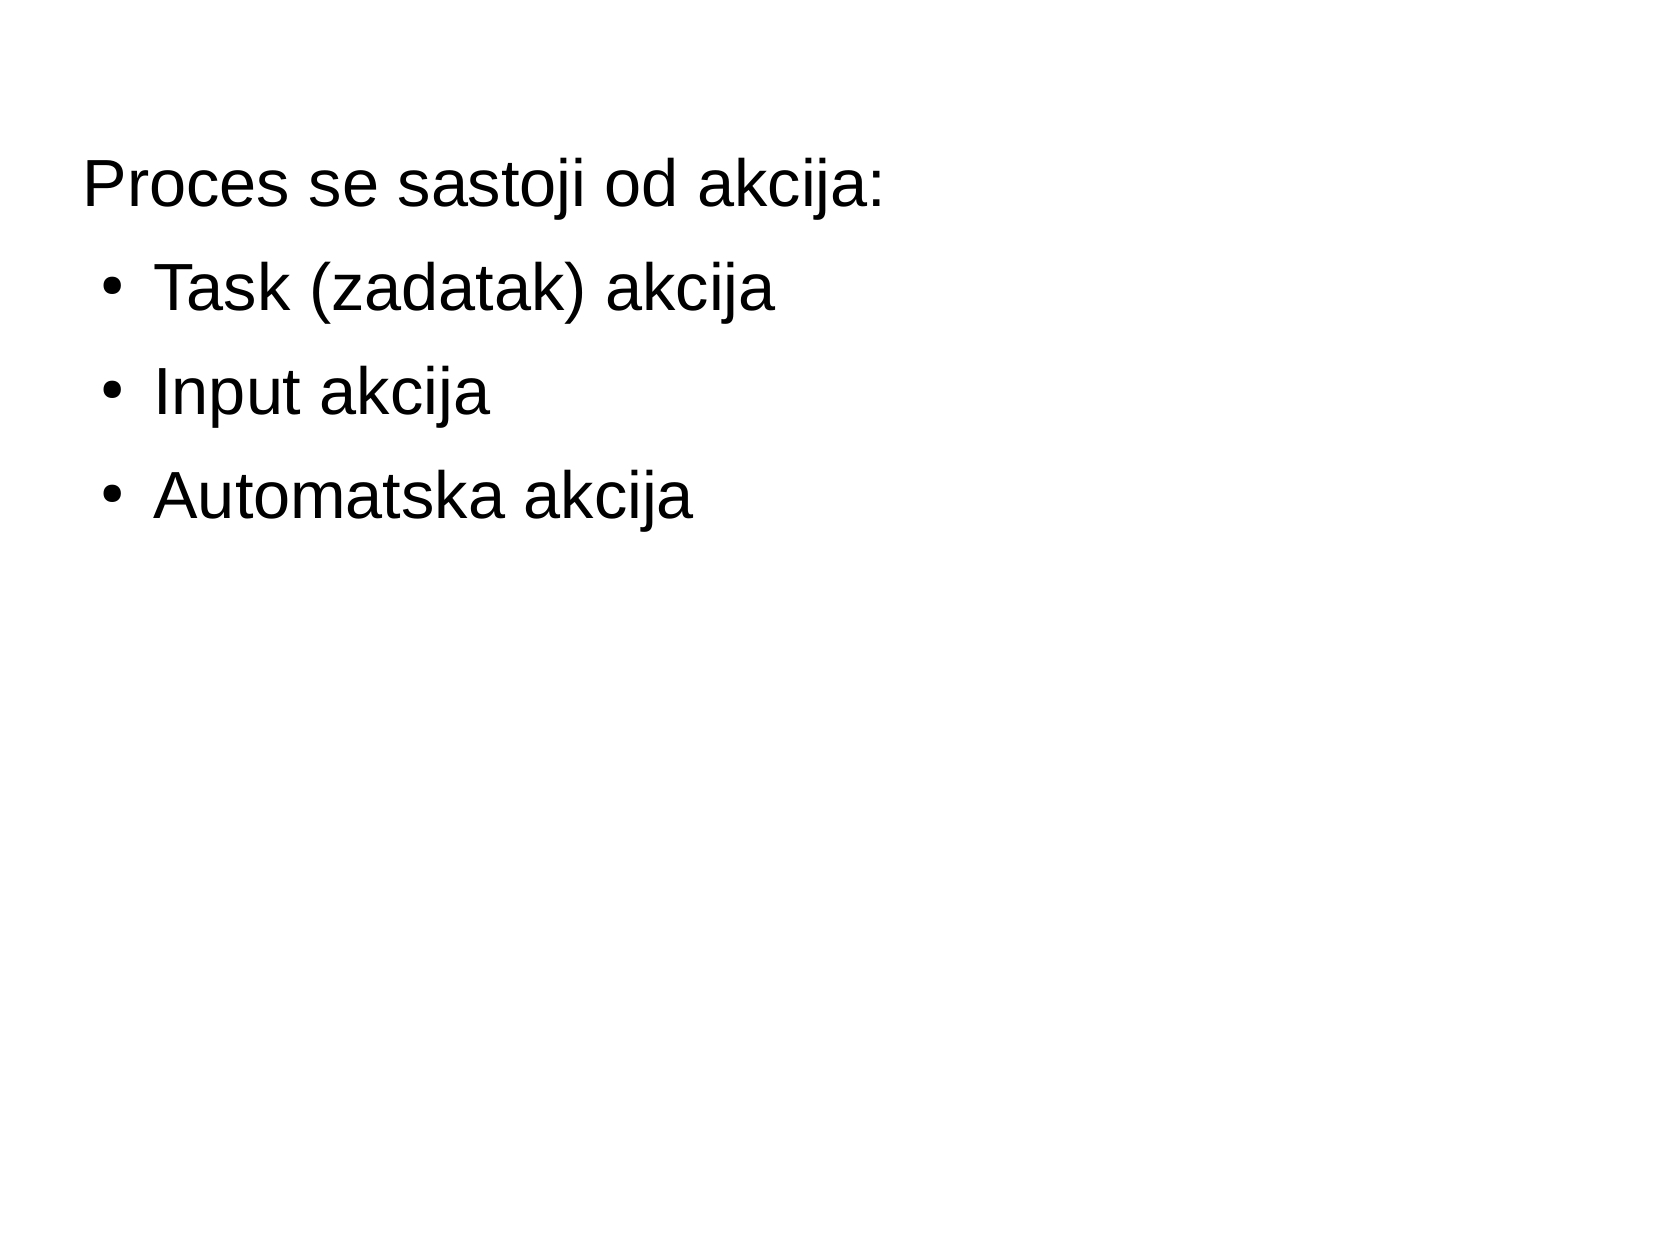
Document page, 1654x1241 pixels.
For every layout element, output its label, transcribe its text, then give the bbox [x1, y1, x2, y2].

list Proces se sastoji od akcija: Task (zadatak) akcija Input akcija Automatska akcija [82, 145, 1571, 1111]
